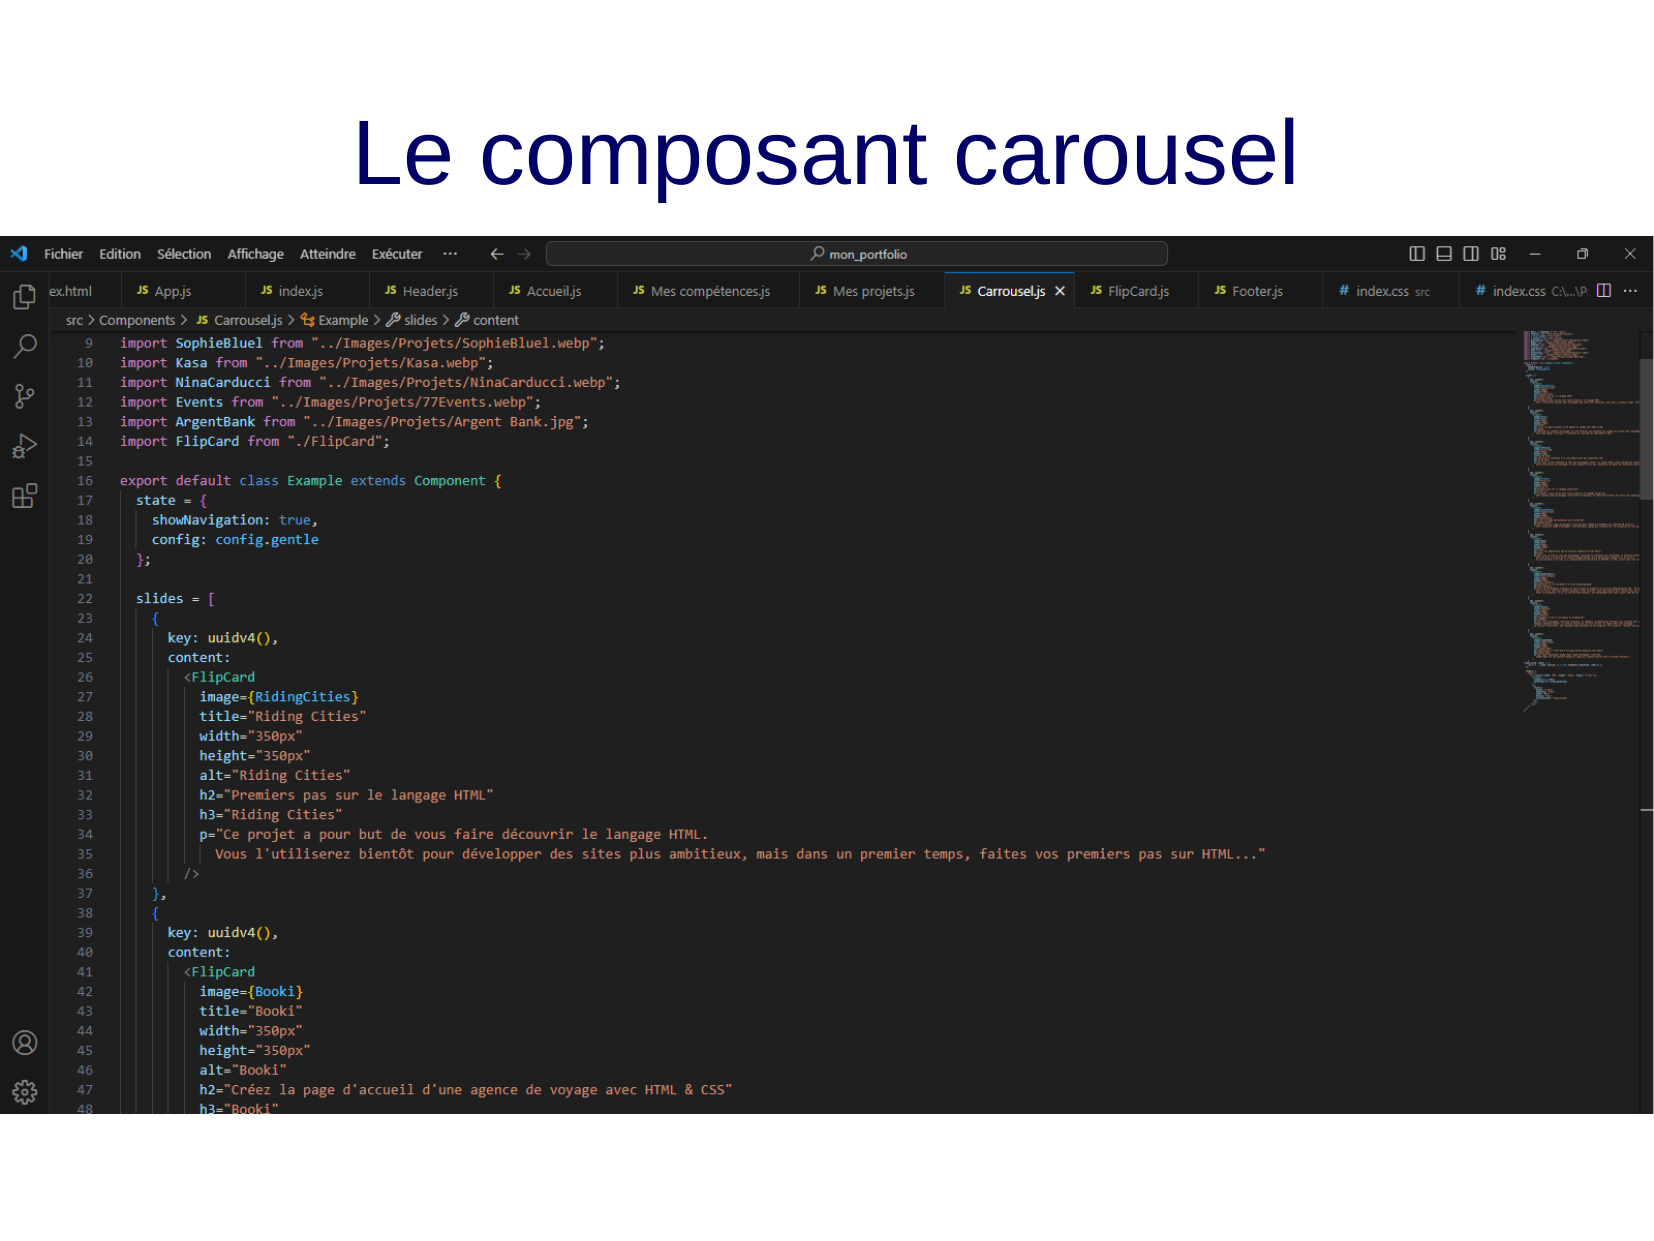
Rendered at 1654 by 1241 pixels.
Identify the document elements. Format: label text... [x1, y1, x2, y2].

title Le composant carousel [82, 49, 1571, 236]
picture [0, 236, 1654, 1114]
